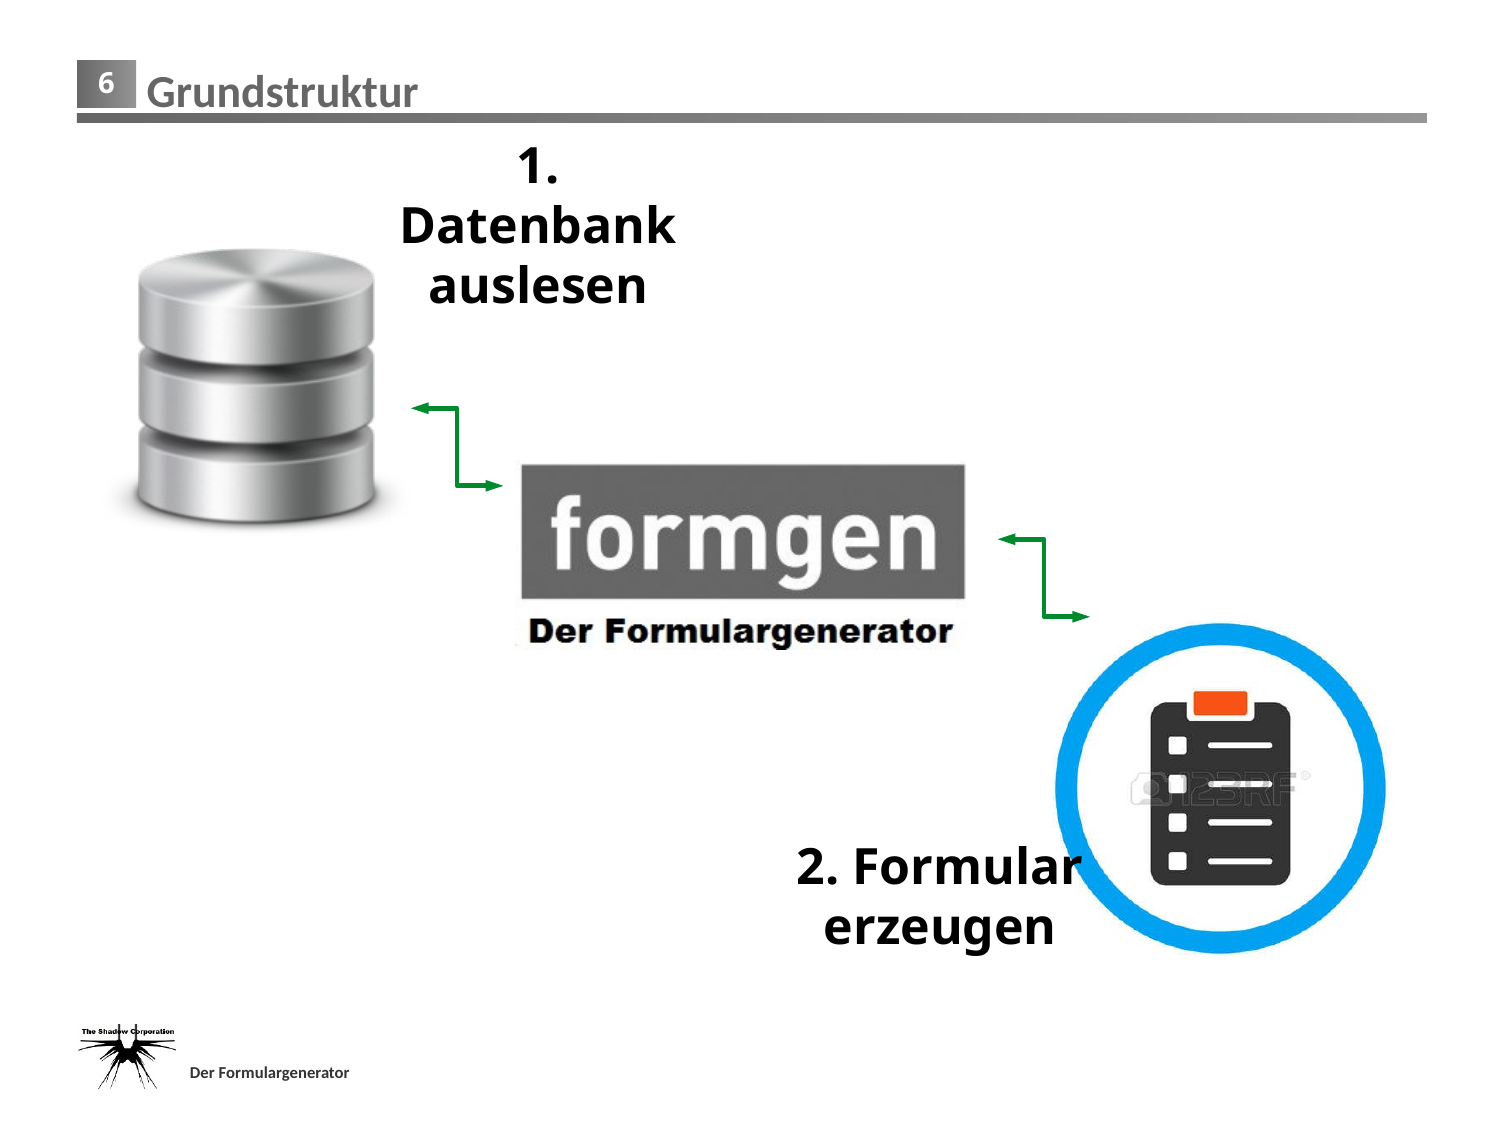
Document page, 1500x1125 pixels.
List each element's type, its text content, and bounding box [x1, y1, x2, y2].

text_box 2. Formular erzeugen [764, 827, 1116, 1024]
text_box 1. Datenbank auslesen [362, 126, 714, 324]
picture [101, 248, 411, 536]
picture [515, 460, 970, 650]
picture [1032, 601, 1408, 976]
title Grundstruktur [131, 54, 1433, 125]
picture [1074, 642, 1364, 933]
